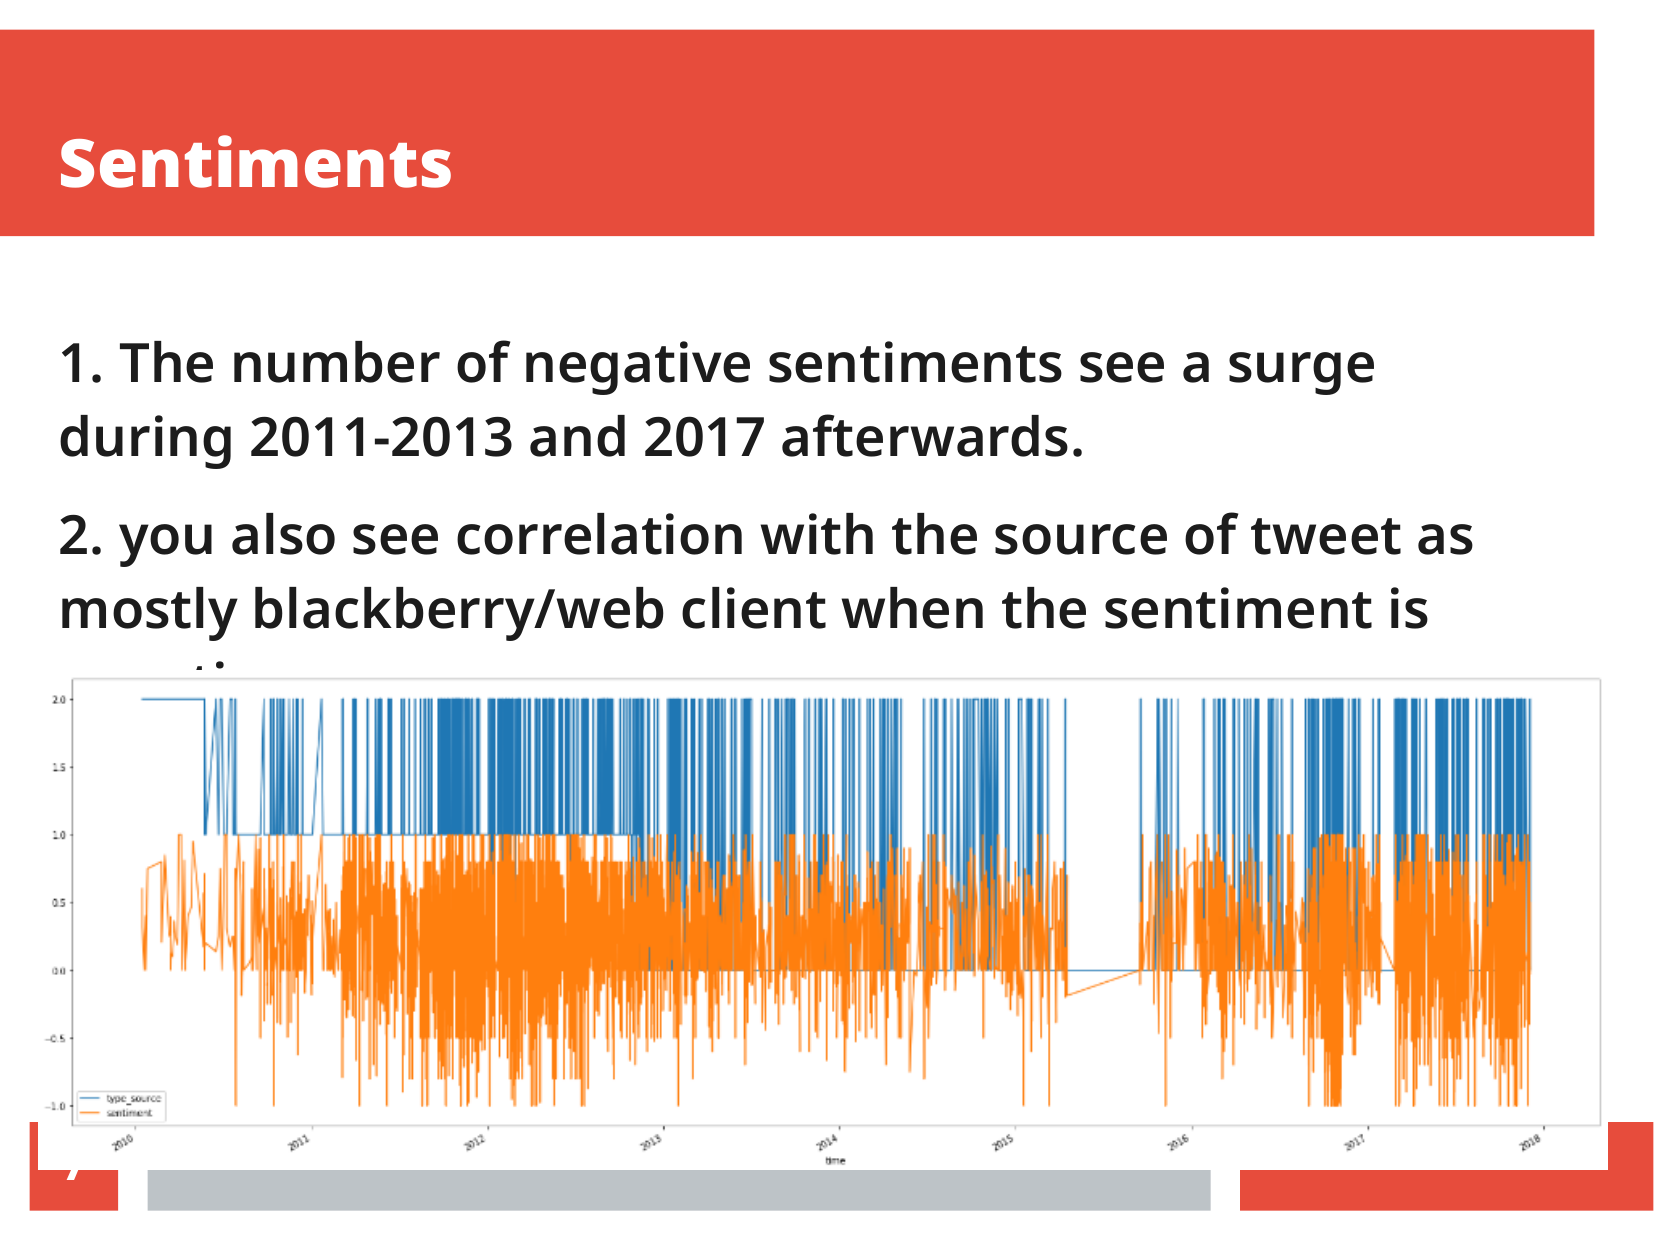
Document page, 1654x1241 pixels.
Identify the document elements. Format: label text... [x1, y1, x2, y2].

picture [38, 670, 1608, 1171]
title Sentiments [59, 59, 1595, 207]
list 1. The number of negative sentiments see a surge during 2011-2013 and 2017 afterwards. 2. you also see correlation with the source of tweet as mostly blackberry/web client when the sentiment is negative. [59, 324, 1565, 670]
